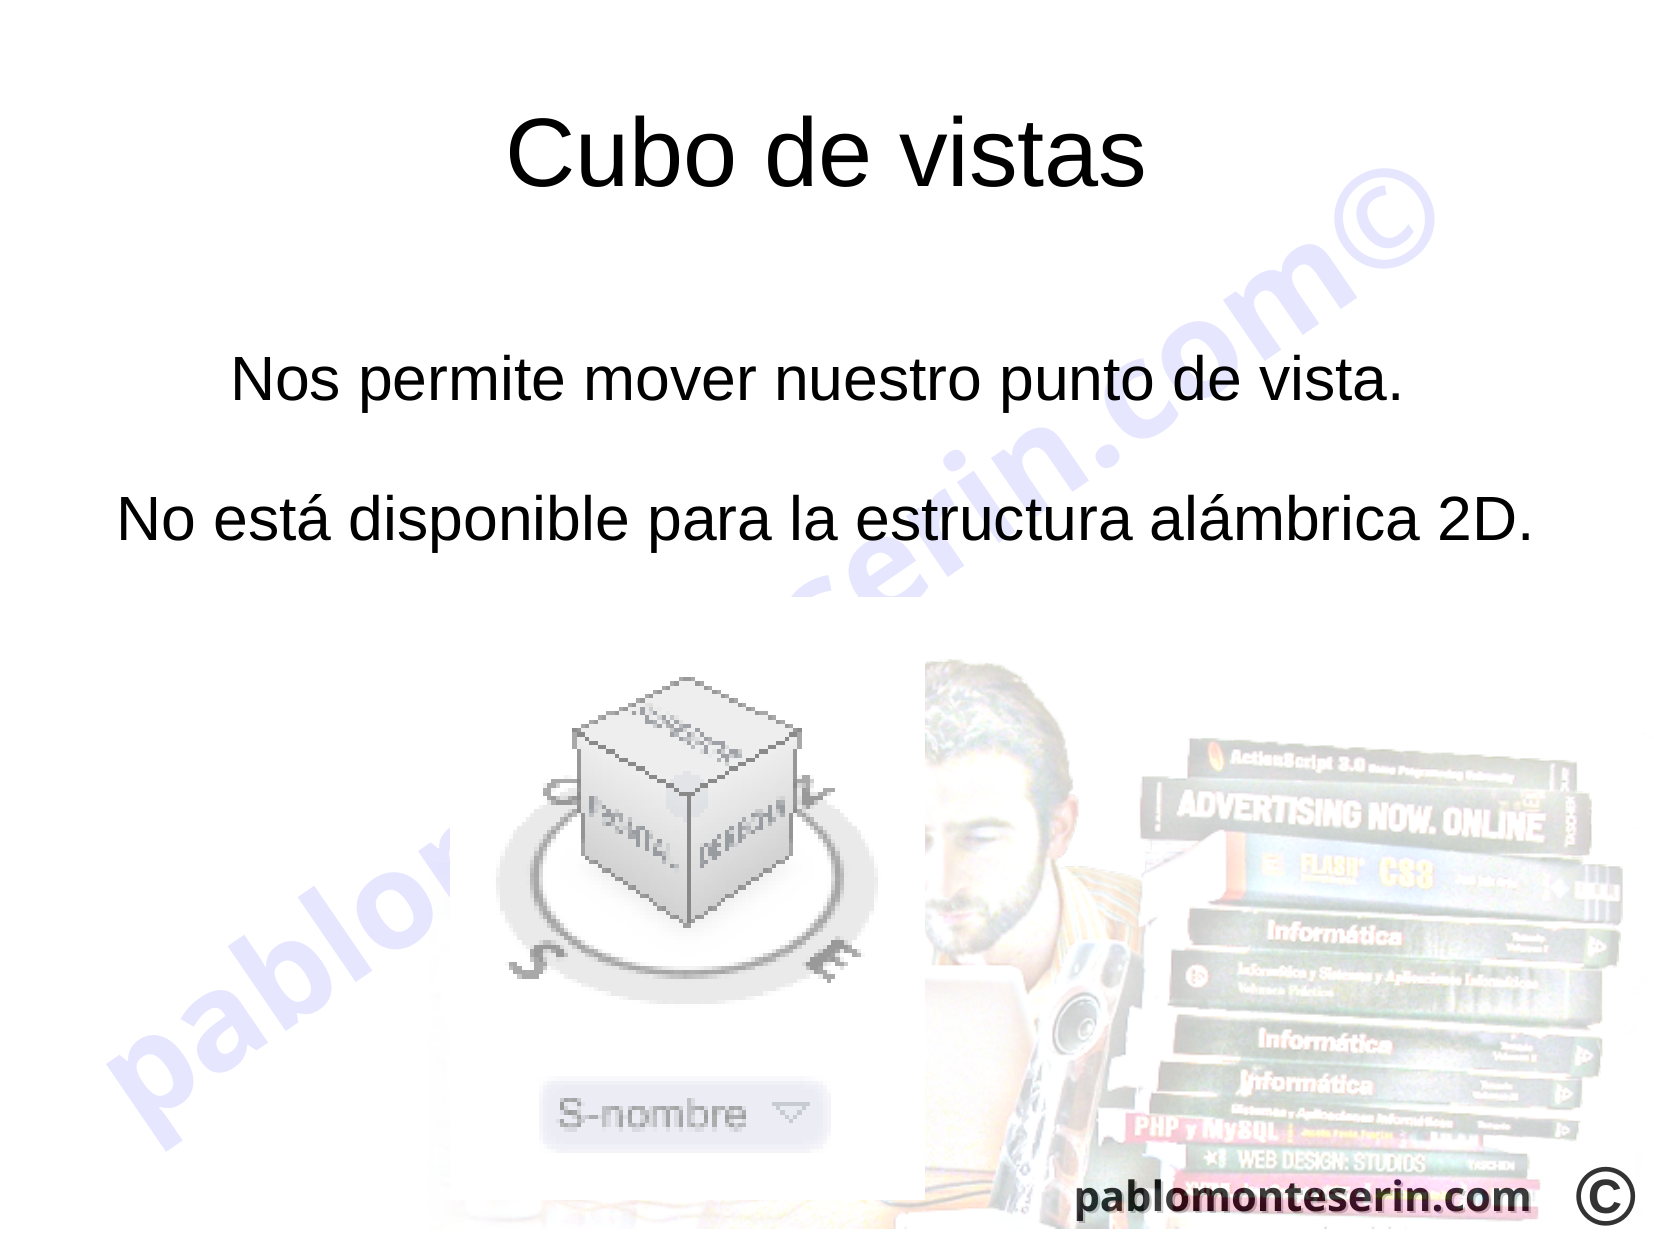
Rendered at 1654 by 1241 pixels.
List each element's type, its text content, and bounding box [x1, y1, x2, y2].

title Cubo de vistas [82, 49, 1571, 257]
picture [412, 597, 1654, 1229]
subtitle Nos permite mover nuestro punto de vista. No está disponible para la estructura alámbrica 2D. [82, 297, 1571, 601]
